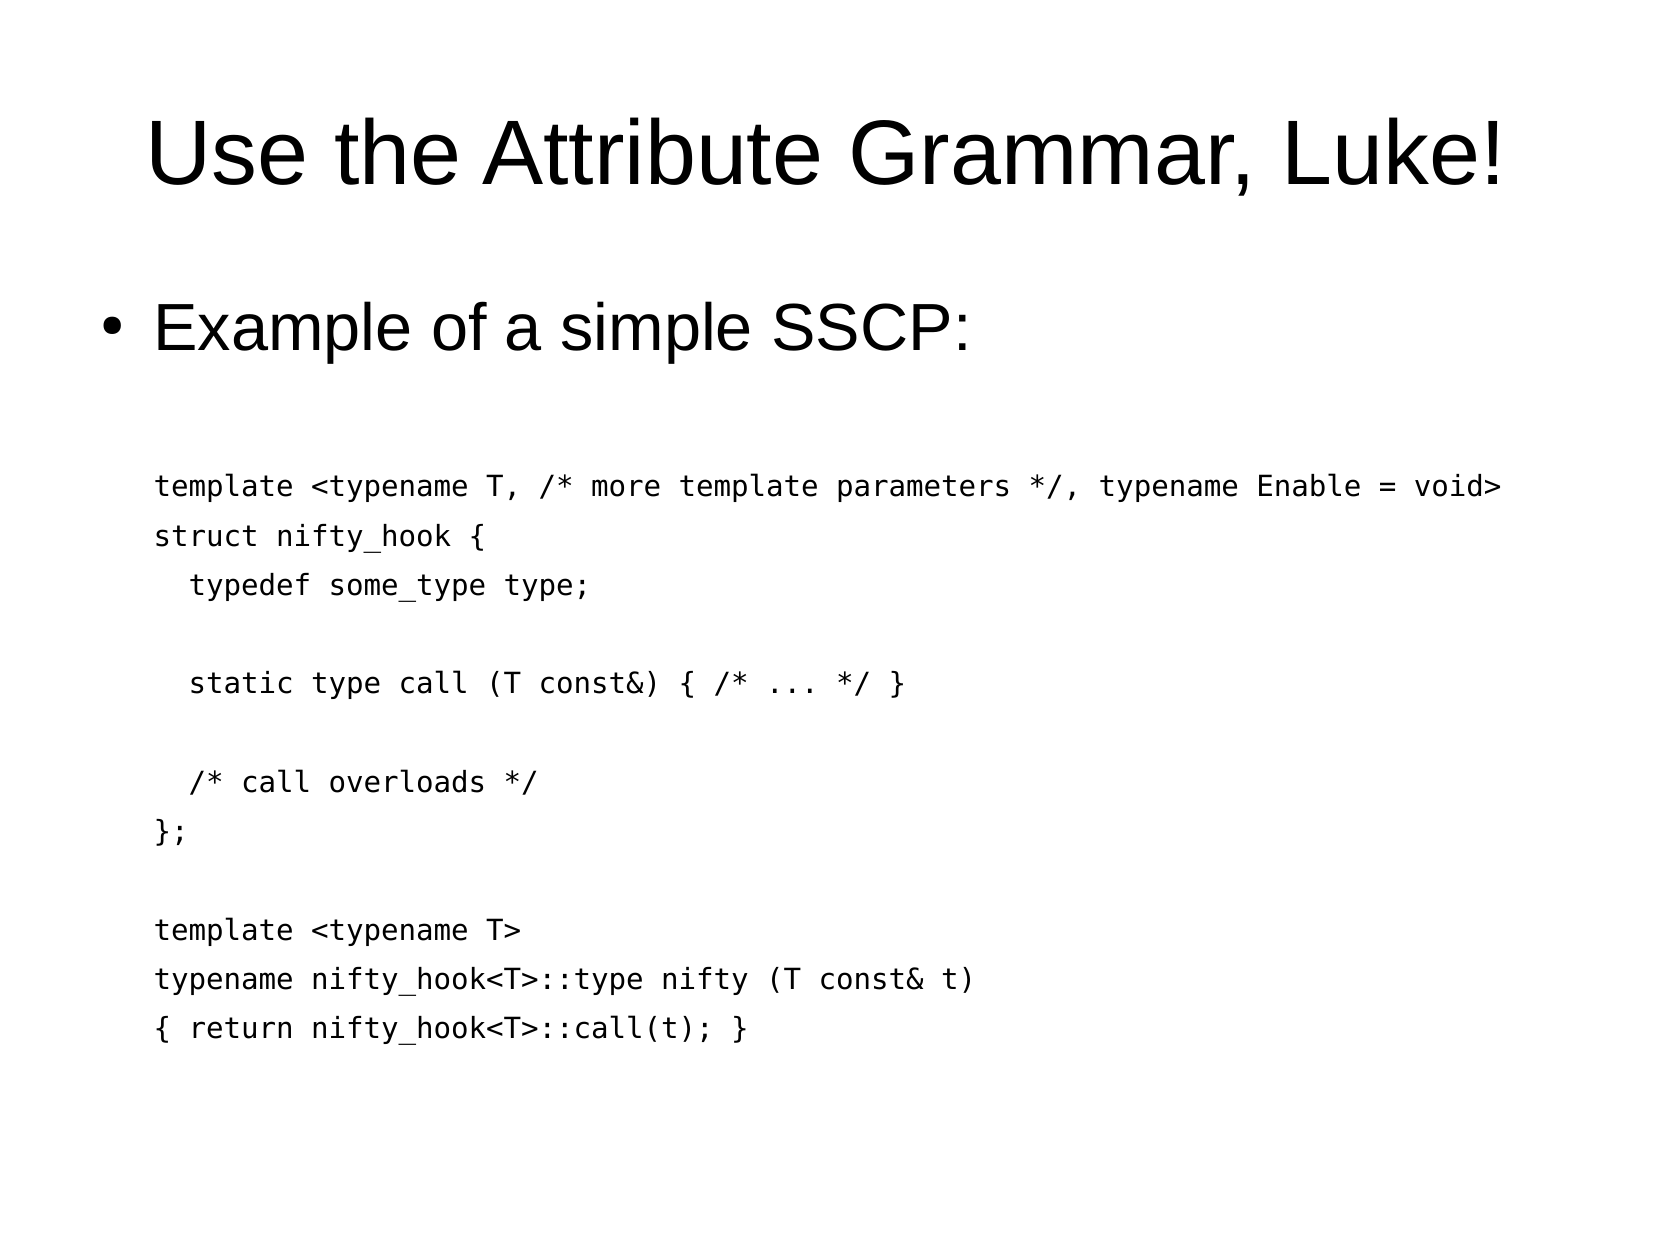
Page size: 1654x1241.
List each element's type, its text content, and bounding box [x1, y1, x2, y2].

list Example of a simple SSCP: template <typename T, /* more template parameters */, typename Enable = void> struct nifty_hook { typedef some_type type; static type call (T const&) { /* ... */ } /* call overloads */ }; template <typename T> typename nifty_hook<T>::type nifty (T const& t) { return nifty_hook<T>::call(t); } [82, 290, 1571, 1109]
title Use the Attribute Grammar, Luke! [82, 49, 1571, 257]
